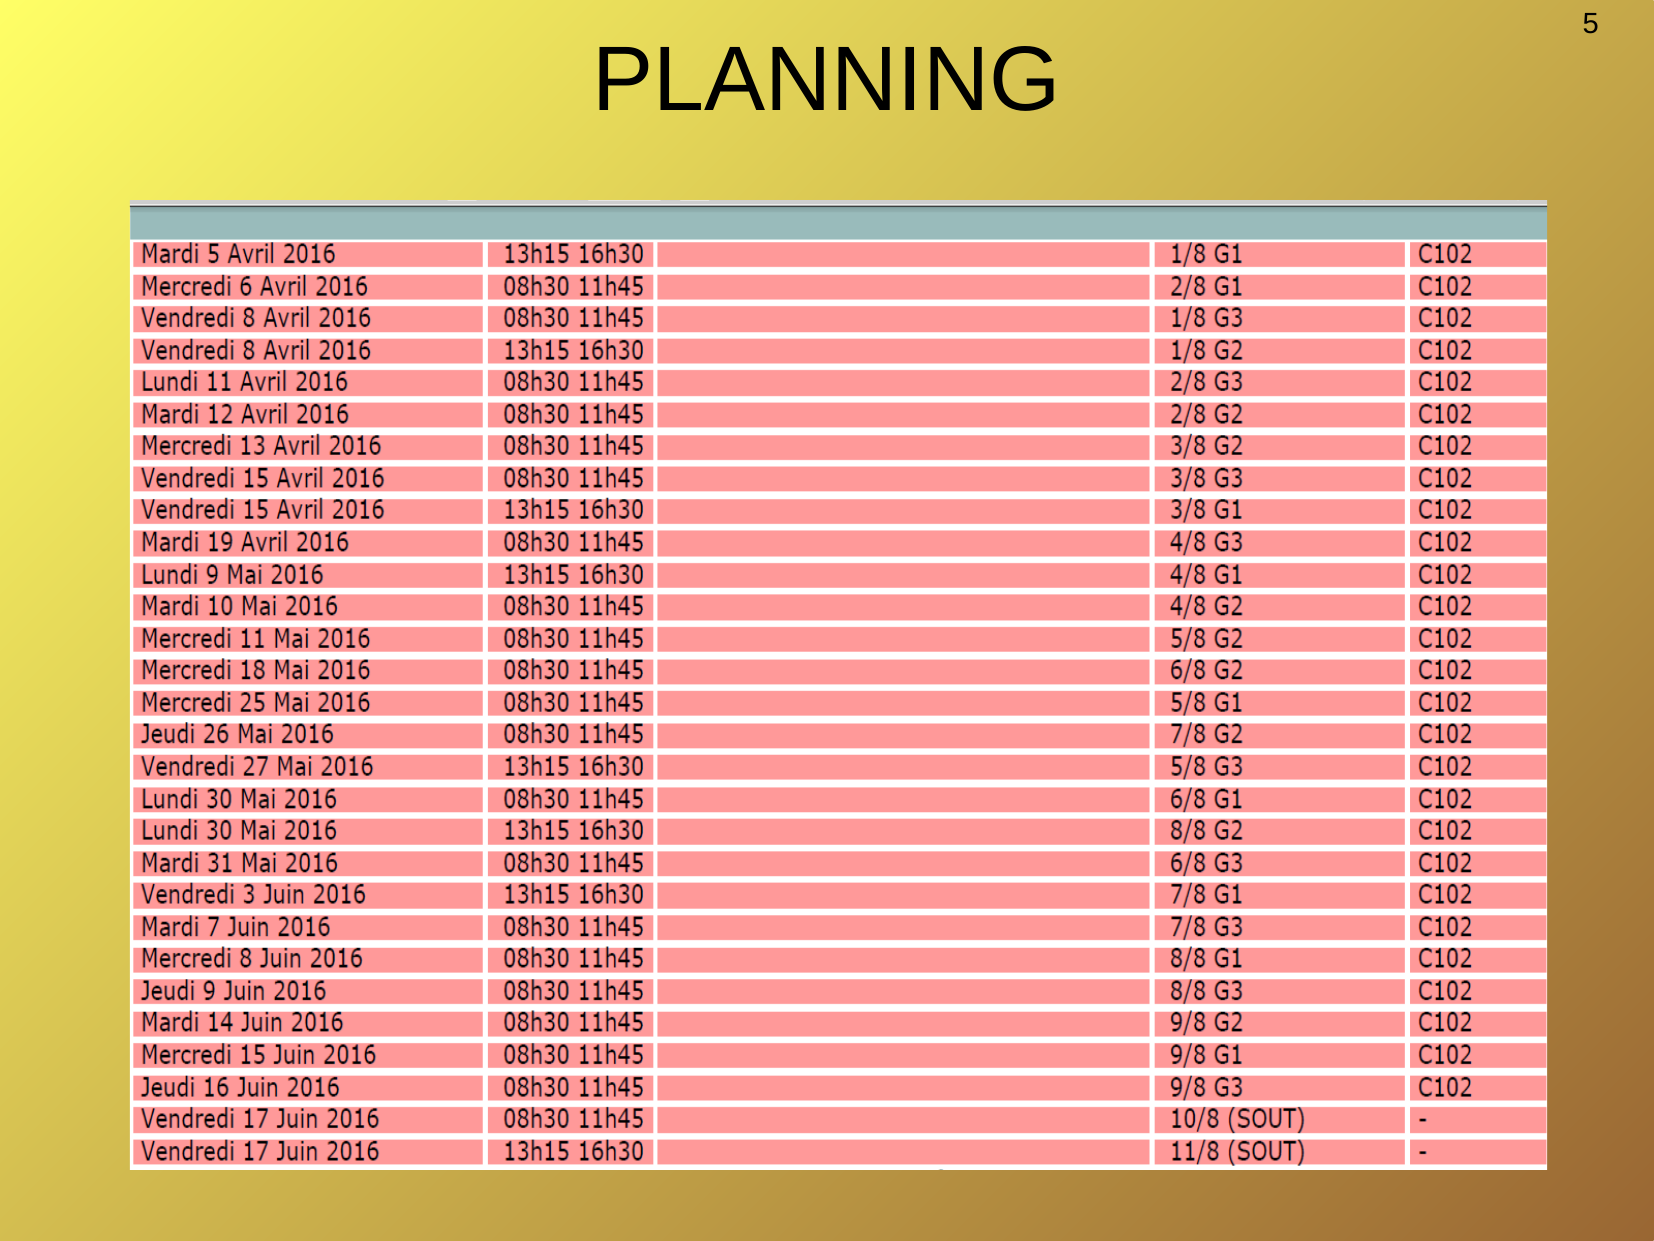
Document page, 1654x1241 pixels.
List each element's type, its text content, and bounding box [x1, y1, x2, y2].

text_box <numéro> [1567, 0, 1654, 48]
picture [129, 200, 1548, 1170]
title PLANNING [82, 18, 1571, 122]
